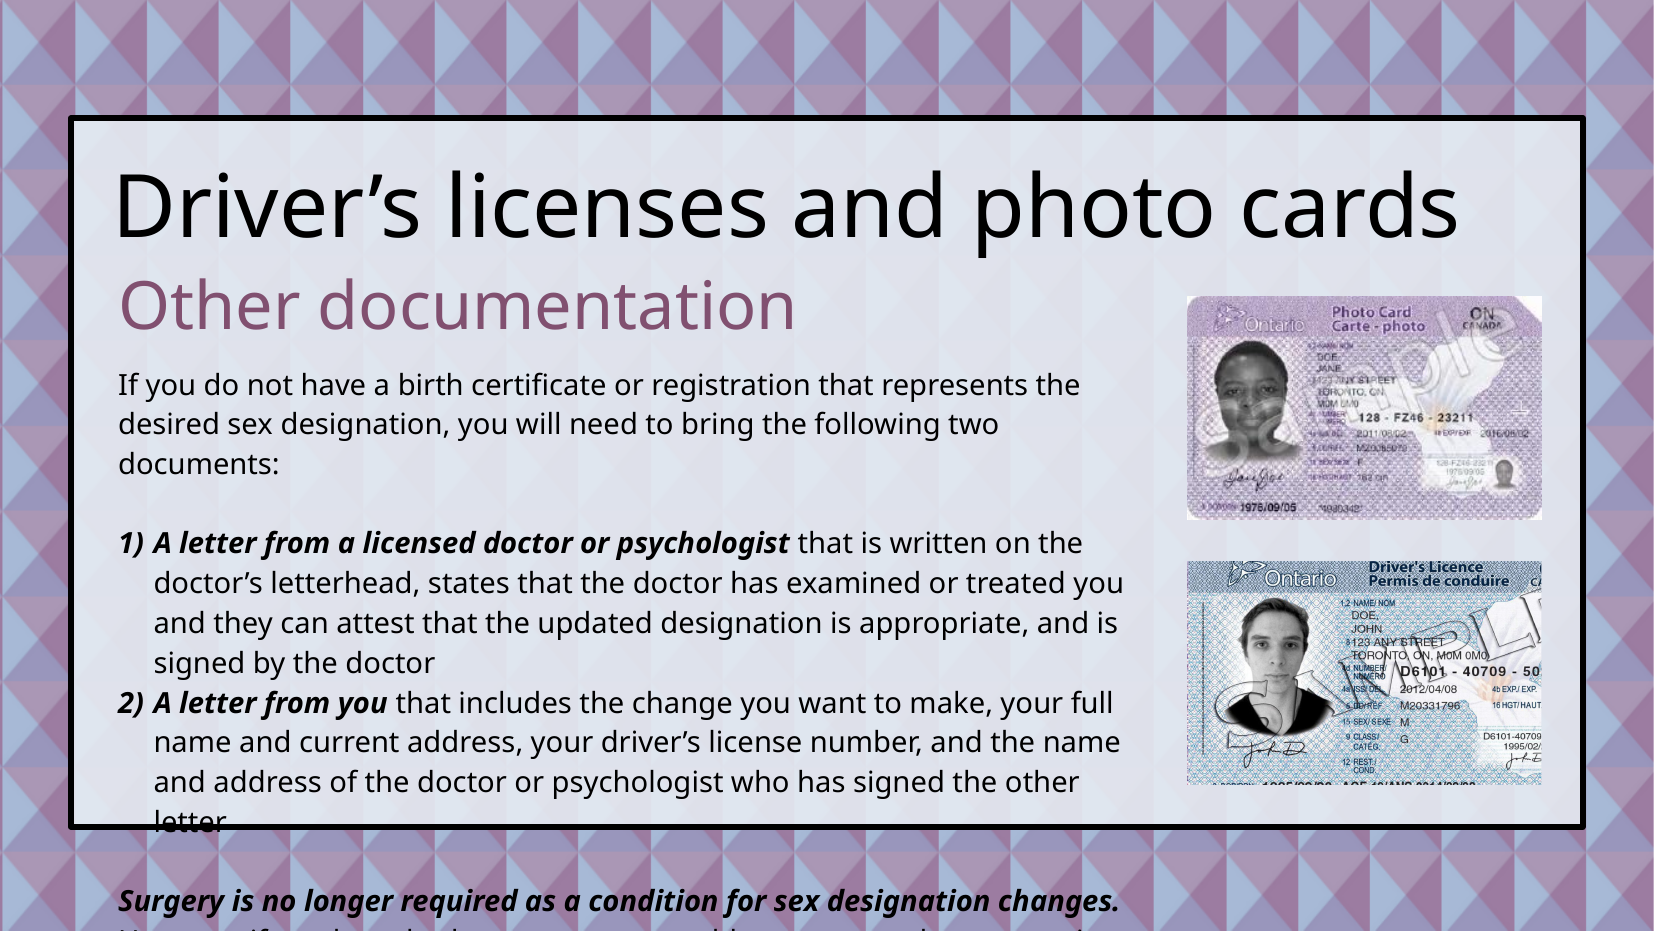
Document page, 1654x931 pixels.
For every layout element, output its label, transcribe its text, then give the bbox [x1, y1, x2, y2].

picture [0, 0, 1654, 931]
text_box [70, 118, 1583, 827]
title Driver’s licenses and photo cards [112, 154, 1565, 254]
title Other documentation [118, 257, 1099, 349]
text_box If you do not have a birth certificate or registration that represents the desired sex designation, you will need to bring the following two documents: A letter from a licensed doctor or psychologist that is written on the doctor’s letterhead, states that the doctor has examined or treated you and they can attest that the updated designation is appropriate, and is signed by the doctor A letter from you that includes the change you want to make, your full name and current address, your driver’s license number, and the name and address of the doctor or psychologist who has signed the other letter Surgery is no longer required as a condition for sex designation changes. However, if you have had surgery, you are able to present documentation from a recognized specialist instead of a letter from a doctor or psychologist. [118, 363, 1152, 897]
